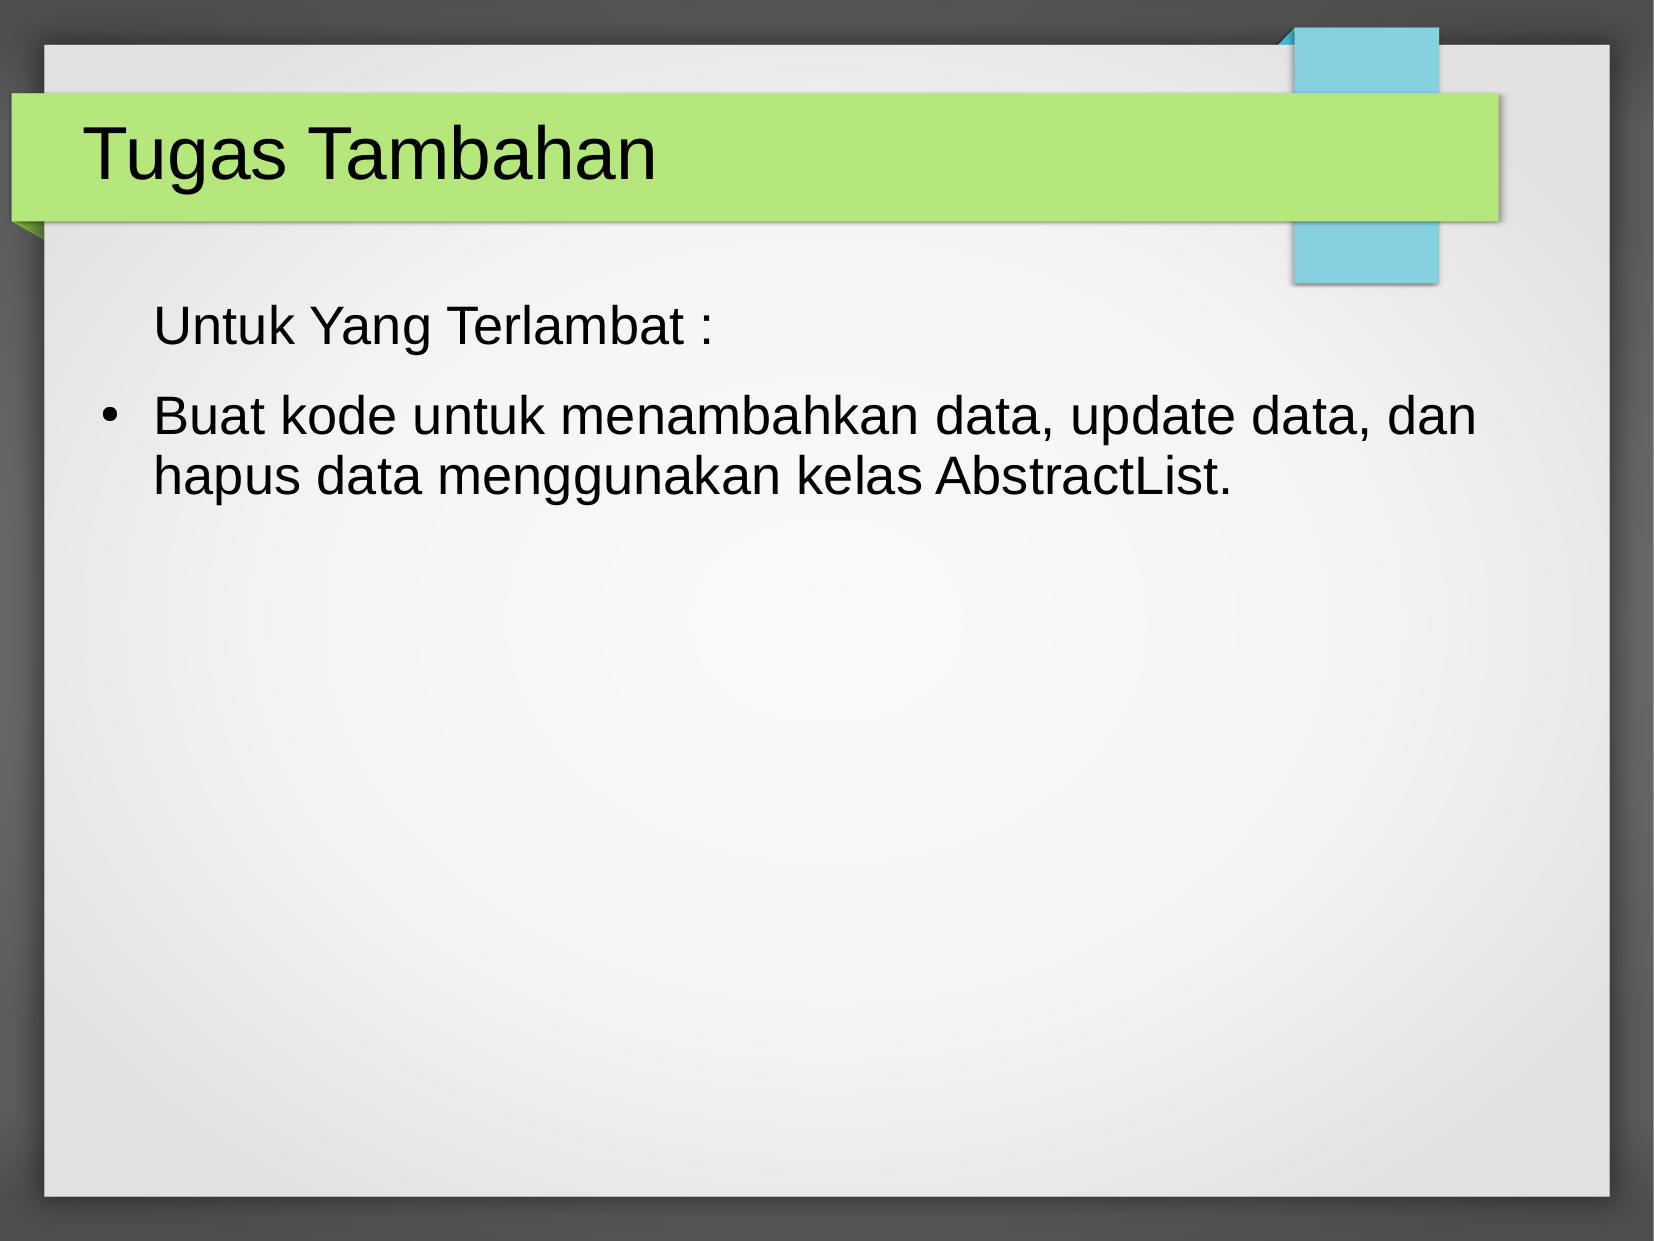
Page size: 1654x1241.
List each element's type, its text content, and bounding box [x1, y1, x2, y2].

title Tugas Tambahan [82, 94, 1264, 213]
list Untuk Yang Terlambat : Buat kode untuk menambahkan data, update data, dan hapus data menggunakan kelas AbstractList. [82, 295, 1571, 1015]
picture [0, 0, 1654, 1241]
